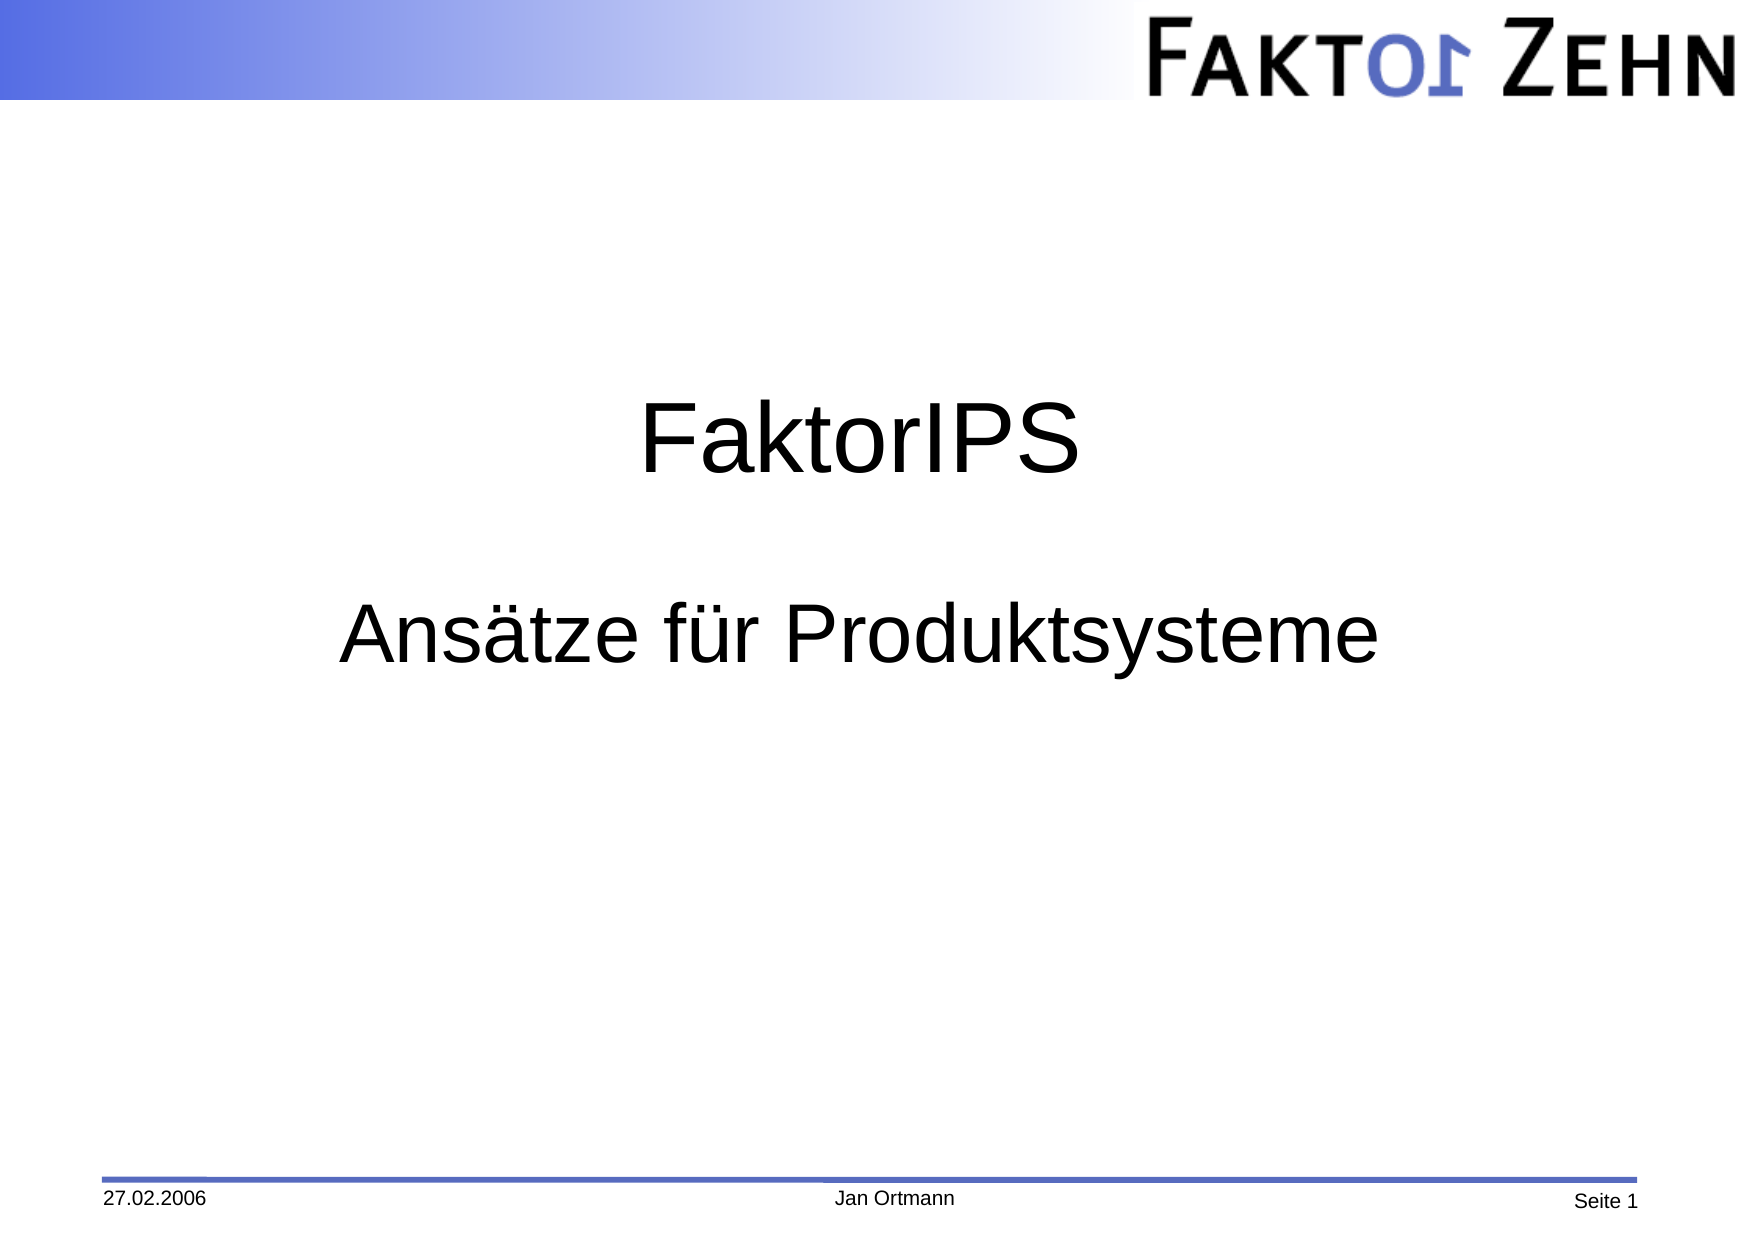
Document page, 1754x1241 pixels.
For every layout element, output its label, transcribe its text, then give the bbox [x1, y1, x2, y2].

picture [1133, 2, 1749, 105]
title FaktorIPS Ansätze für Produktsysteme [162, 382, 1559, 681]
